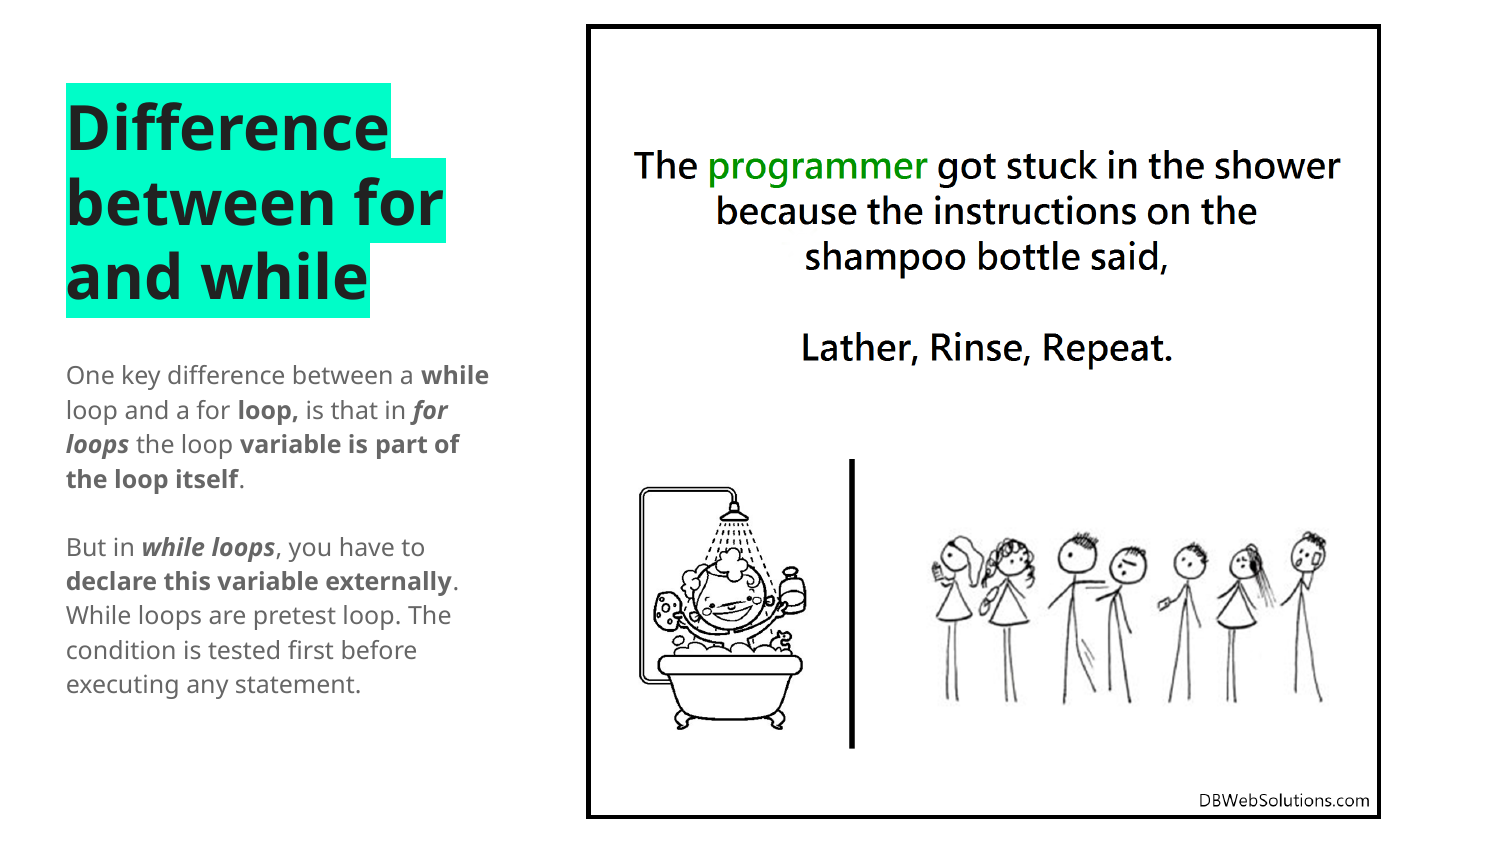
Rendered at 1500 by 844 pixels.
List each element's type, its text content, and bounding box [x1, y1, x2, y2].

picture [586, 24, 1381, 819]
text_box One key difference between a while loop and a for loop, is that in for loops the loop variable is part of the loop itself. But in while loops, you have to declare this variable externally. While loops are pretest loop. The condition is tested first before executing any statement. [51, 340, 512, 844]
text_box Difference between for and while [51, 203, 512, 328]
